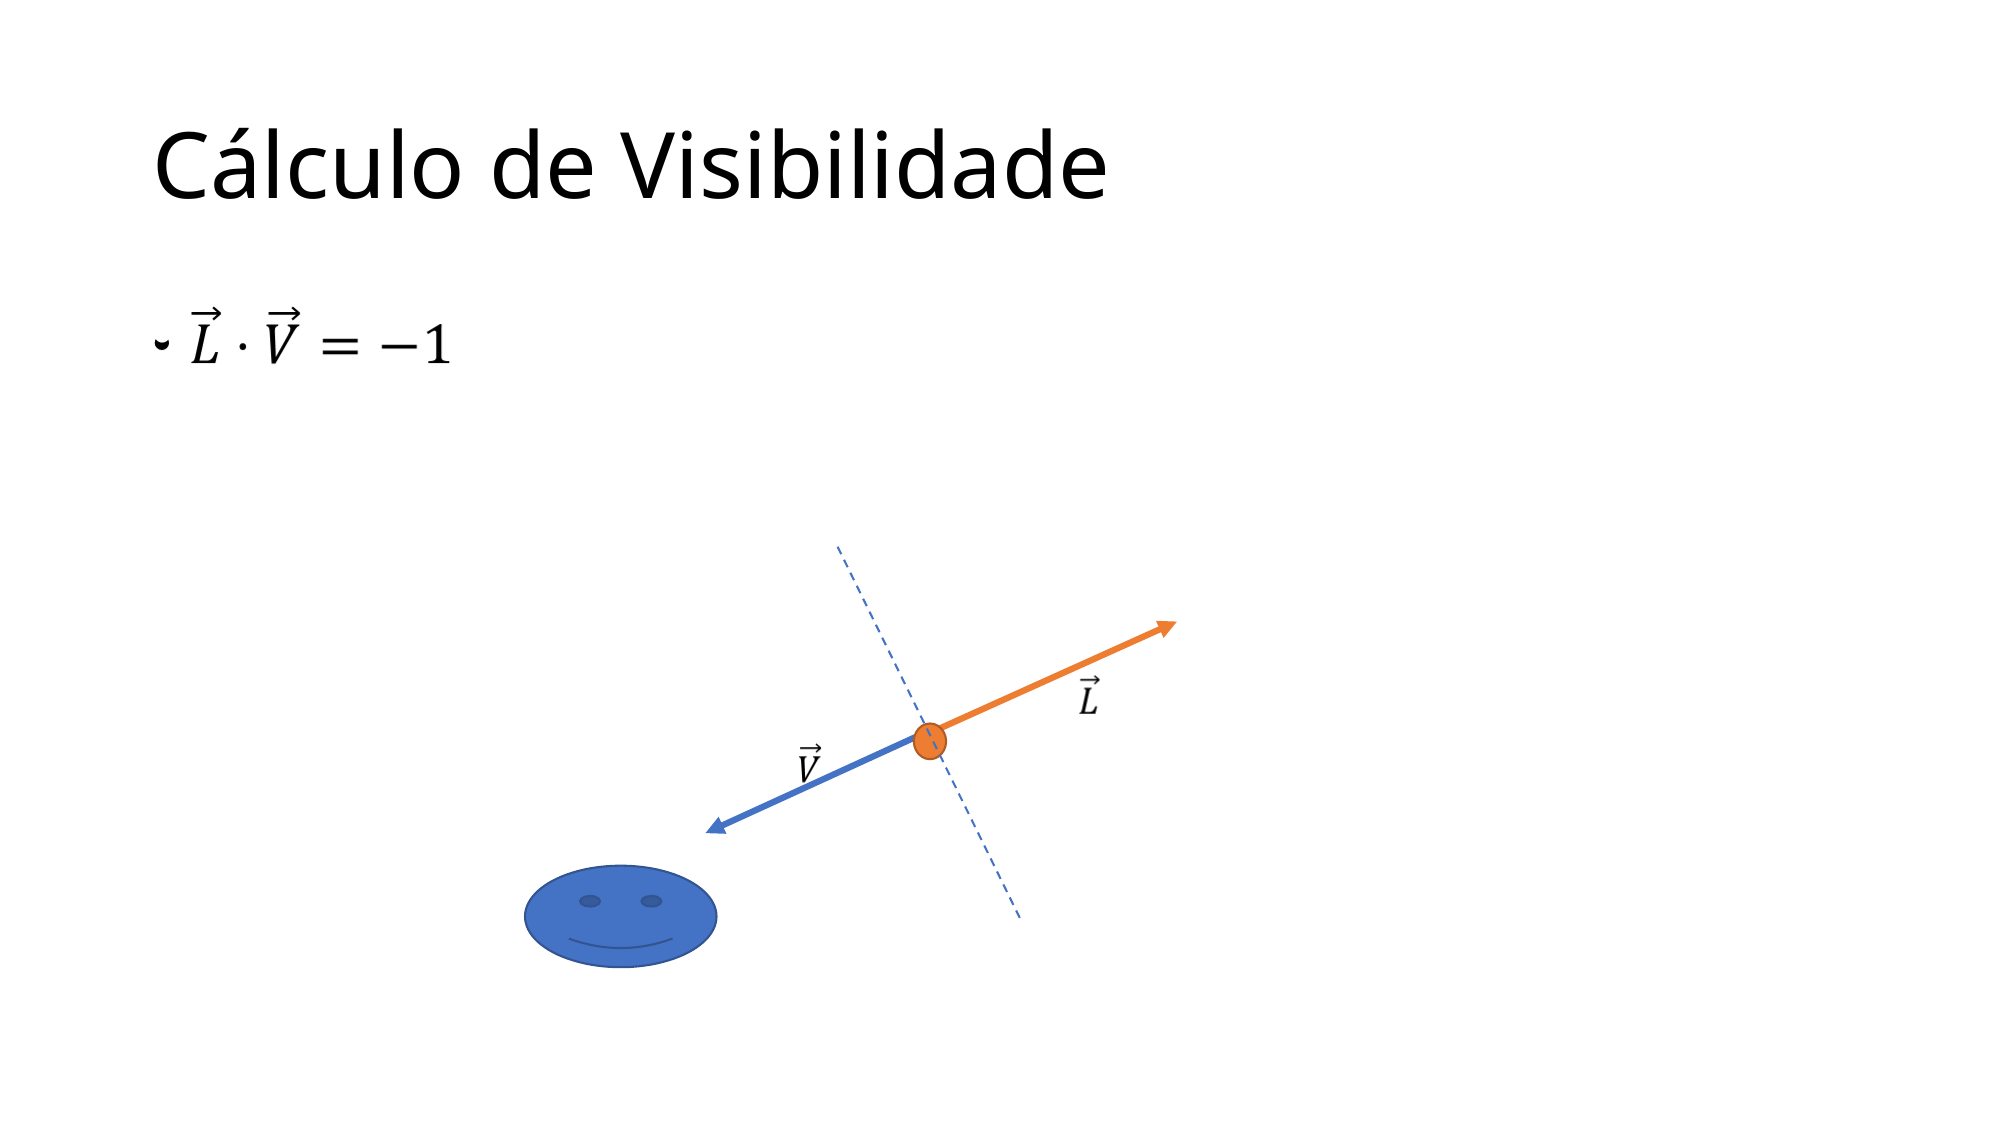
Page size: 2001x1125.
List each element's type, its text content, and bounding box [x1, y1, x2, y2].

text_box [778, 733, 842, 800]
title Cálculo de Visibilidade [137, 59, 1863, 278]
list [137, 299, 1863, 1014]
text_box [525, 865, 717, 968]
text_box [913, 723, 947, 760]
text_box [1058, 664, 1119, 731]
